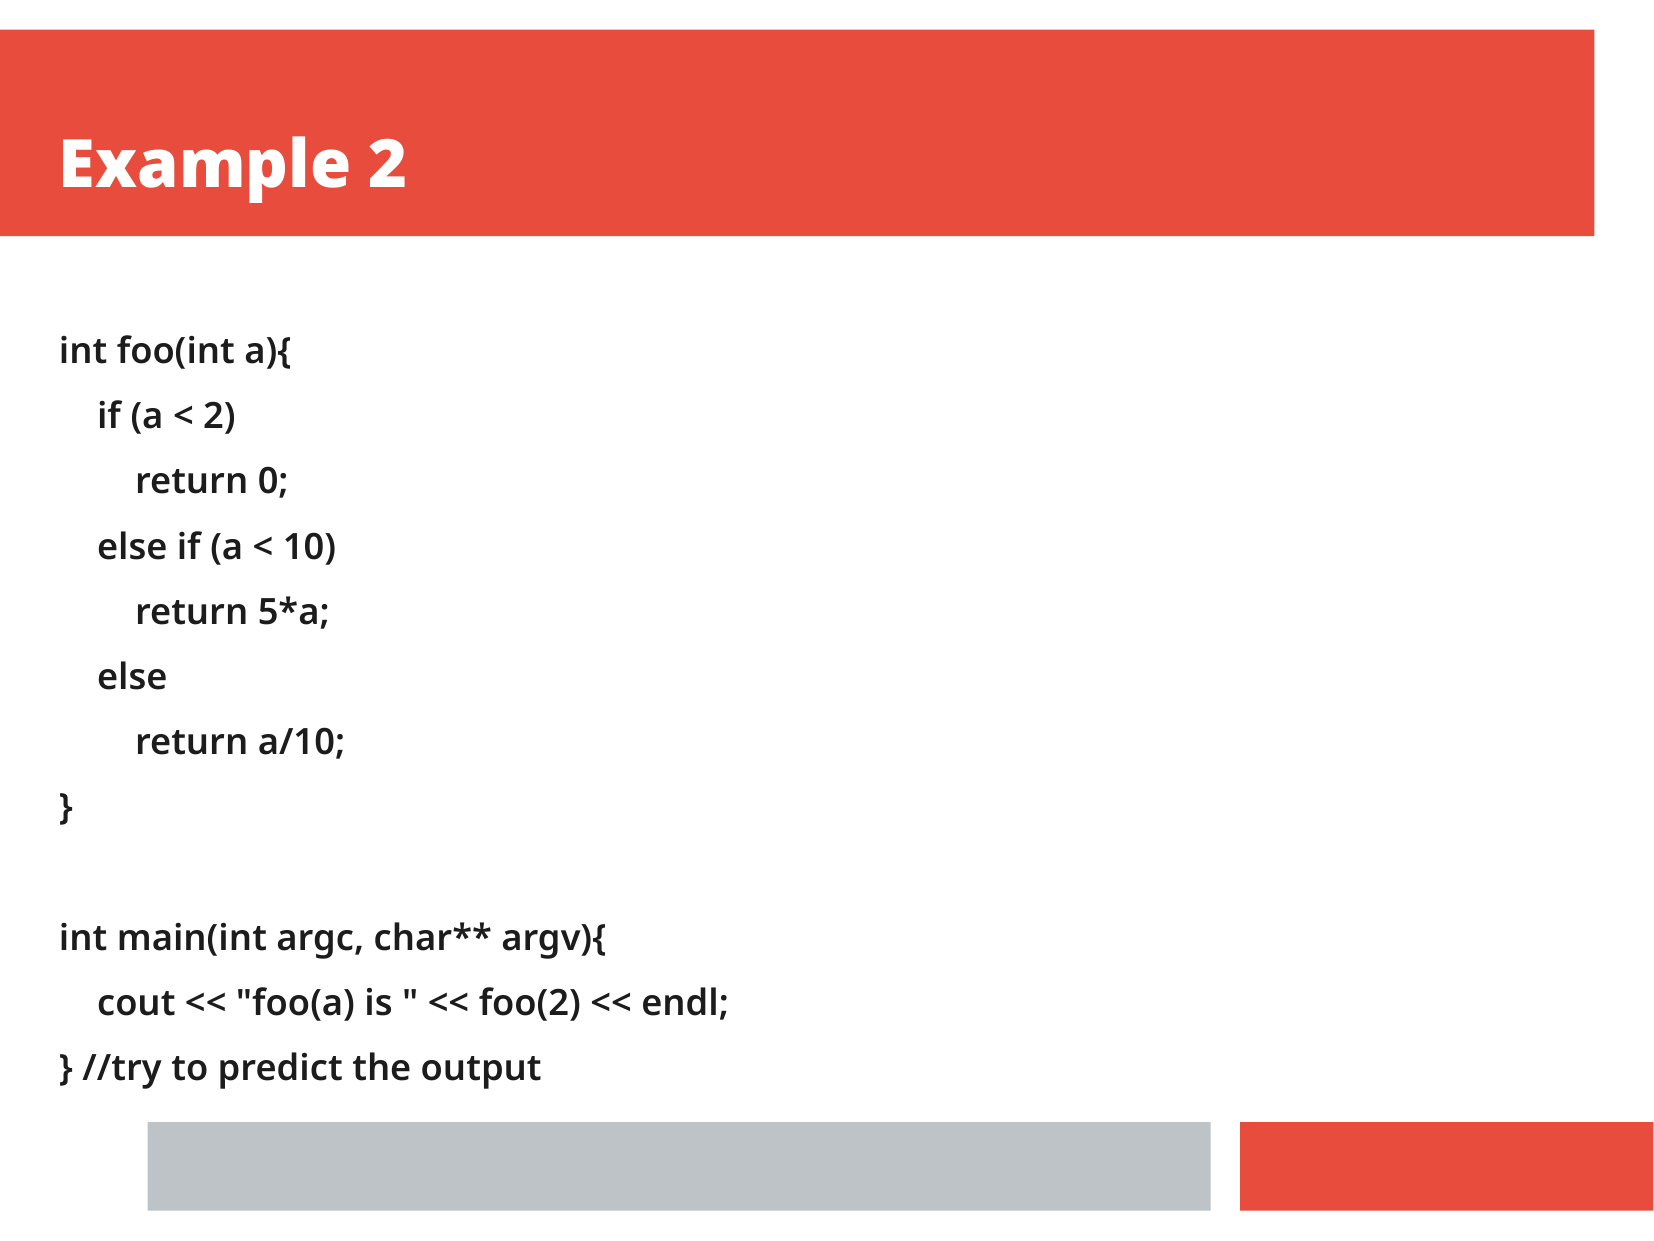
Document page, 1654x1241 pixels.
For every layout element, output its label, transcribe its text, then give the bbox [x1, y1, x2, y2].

title Example 2 [59, 59, 1595, 207]
list int foo(int a){ if (a < 2) return 0; else if (a < 10) return 5*a; else return a/10; } int main(int argc, char** argv){ cout << "foo(a) is " << foo(2) << endl; } //try to predict the output [59, 324, 1565, 1093]
